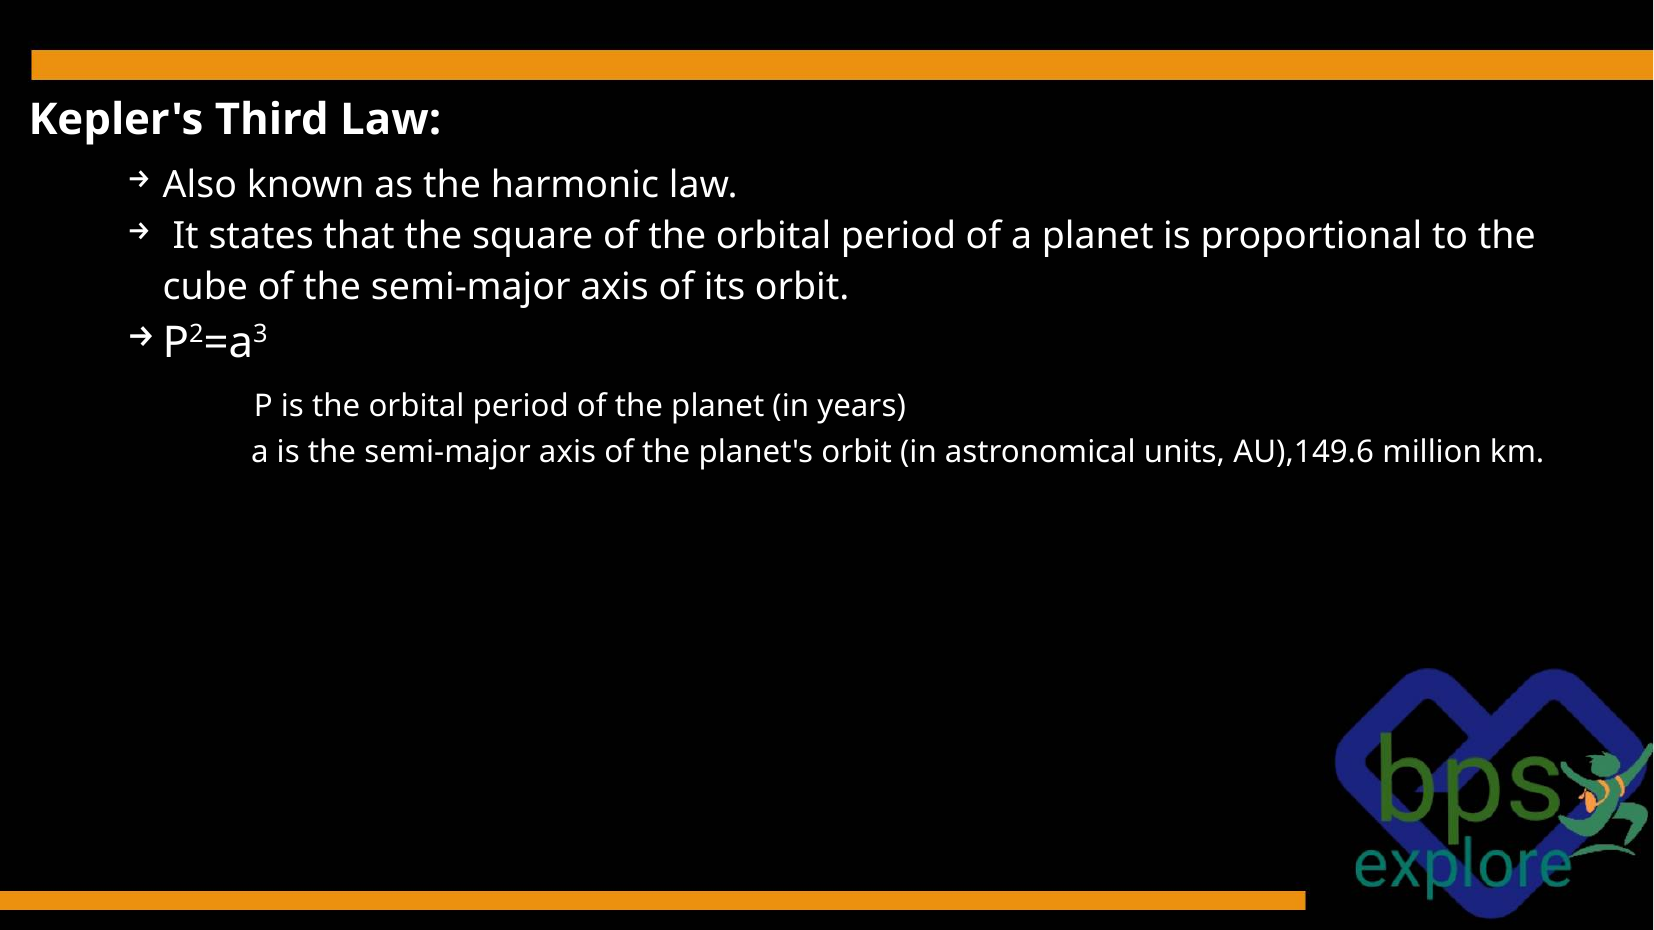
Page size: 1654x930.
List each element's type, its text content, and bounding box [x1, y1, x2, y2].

text_box Also known as the harmonic law. It states that the square of the orbital period of a planet is proportional to the cube of the semi-major axis of its orbit. P2=a3 P is the orbital period of the planet (in years) a is the semi-major axis of the planet's orbit (in astronomical units, AU),149.6 million km. [112, 150, 1576, 863]
text_box Kepler's Third Law: [13, 80, 502, 215]
picture [0, 0, 1654, 930]
